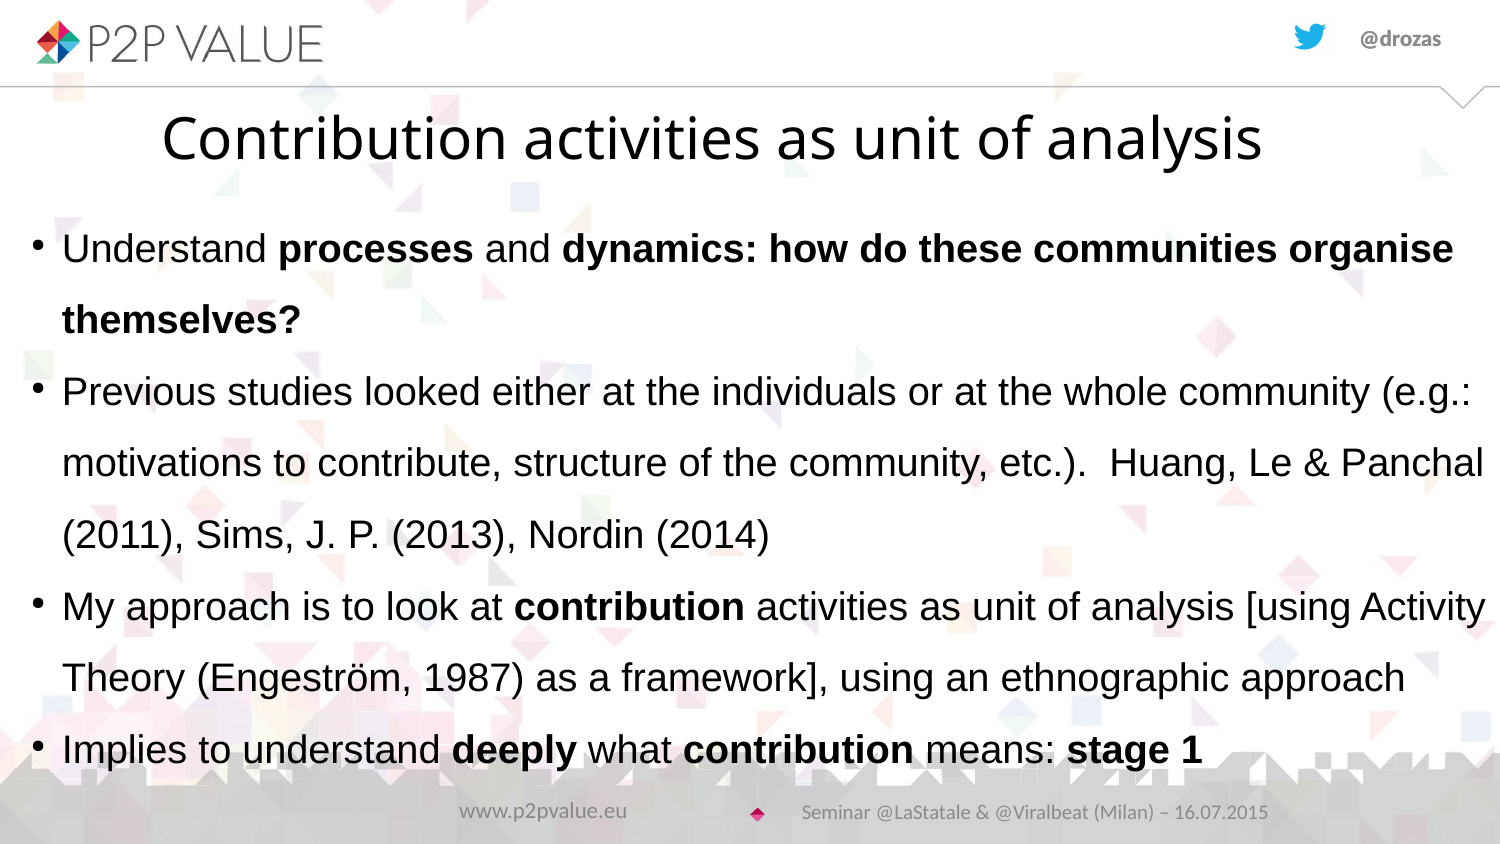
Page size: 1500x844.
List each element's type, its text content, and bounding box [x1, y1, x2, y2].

text_box @drozas [1333, 15, 1455, 60]
text_box www.p2pvalue.eu [453, 789, 672, 829]
subtitle Understand processes and dynamics: how do these communities organise themselves? Previous studies looked either at the individuals or at the whole community (e.g.: motivations to contribute, structure of the community, etc.). Huang, Le & Panchal (2011), Sims, J. P. (2013), Nordin (2014) My approach is to look at contribution activities as unit of analysis [using Activity Theory (Engeström, 1987) as a framework], using an ethnographic approach Implies to understand deeply what contribution means: stage 1 [17, 191, 1500, 811]
text_box Seminar @LaStatale & @Viralbeat (Milan) – 16.07.2015 [788, 788, 1481, 834]
picture [0, 0, 1500, 844]
title Contribution activities as unit of analysis [60, 92, 1366, 181]
